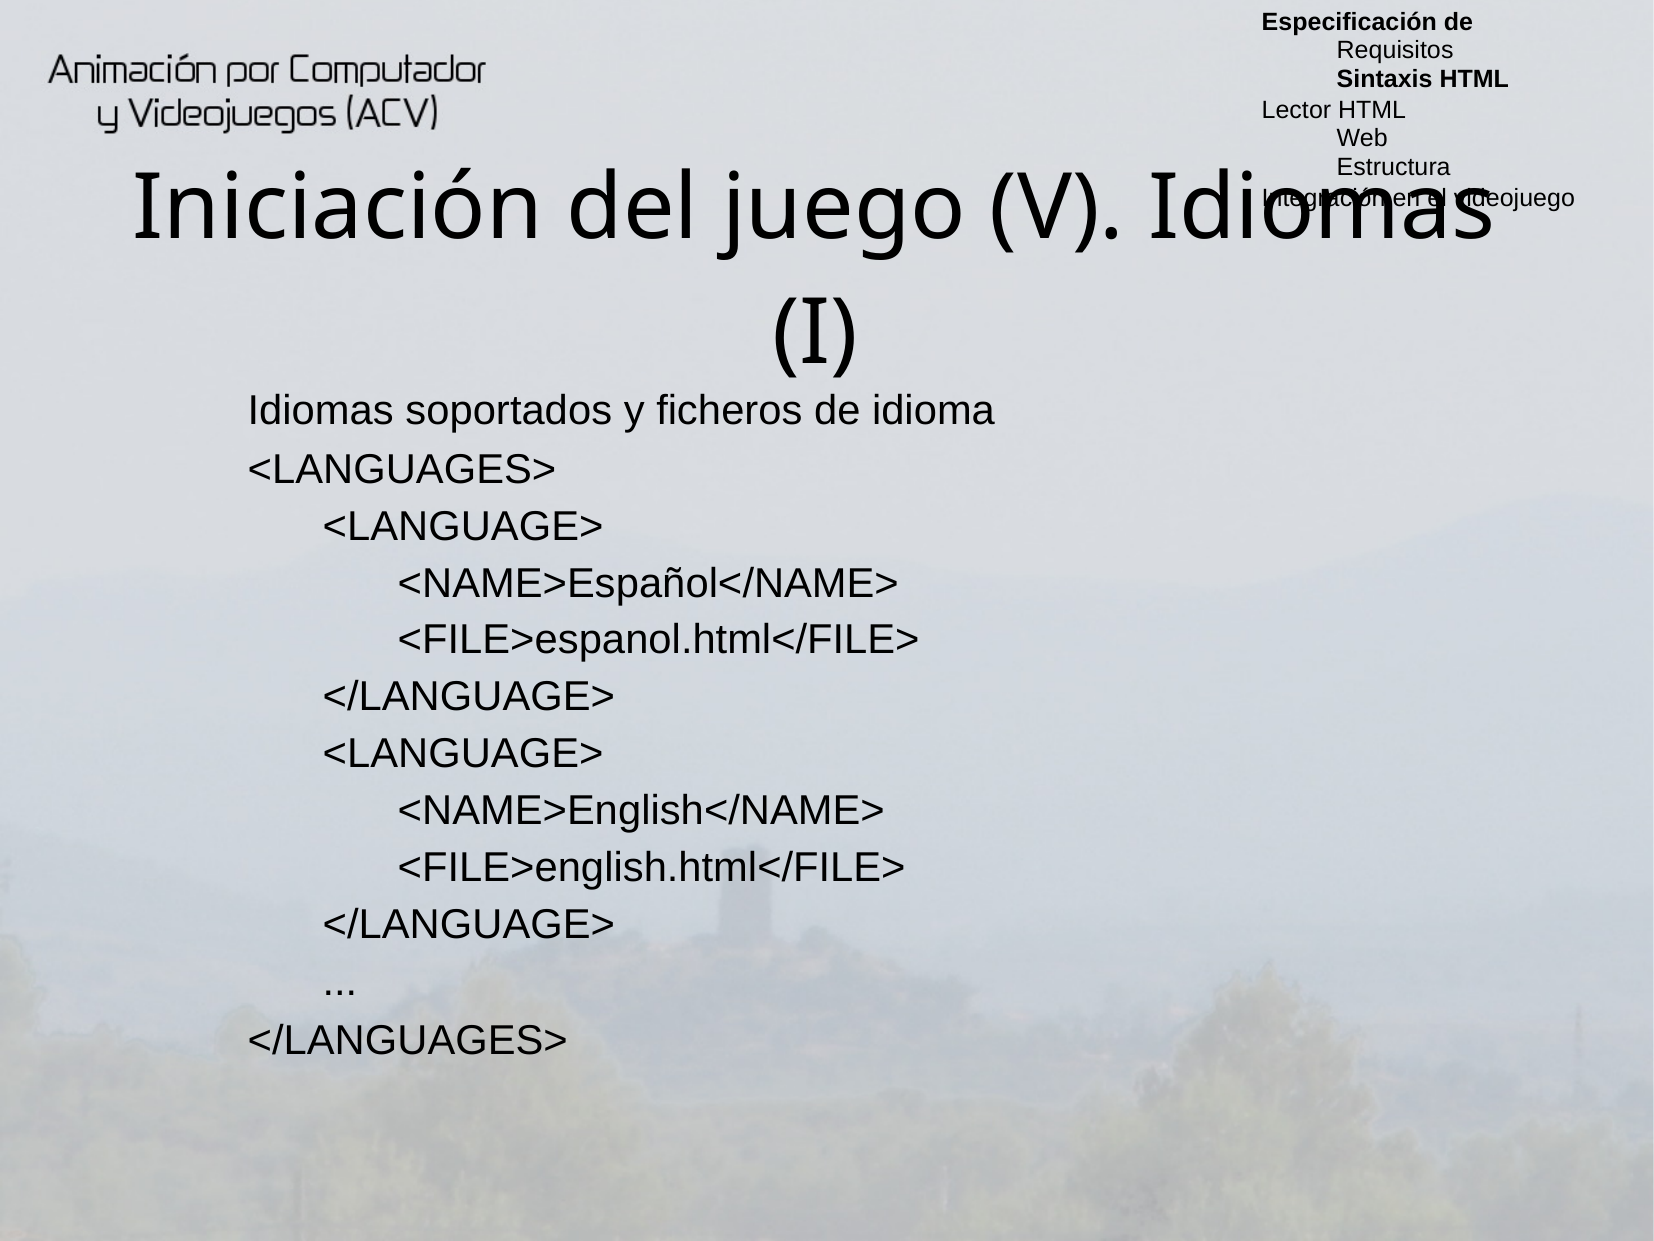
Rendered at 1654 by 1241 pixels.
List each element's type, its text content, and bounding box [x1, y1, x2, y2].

title Iniciación del juego (V). Idiomas (I) [83, 169, 1547, 362]
list Idiomas soportados y ficheros de idioma <LANGUAGES> <LANGUAGE> <NAME>Español</NAME> <FILE>espanol.html</FILE> </LANGUAGE> <LANGUAGE> <NAME>English</NAME> <FILE>english.html</FILE> </LANGUAGE> ... </LANGUAGES> [82, 301, 1595, 1074]
text_box Especificación de Requisitos Sintaxis HTML Lector HTML Web Estructura Integración en el videojuego [1171, 0, 1653, 326]
picture [0, 0, 1654, 1241]
